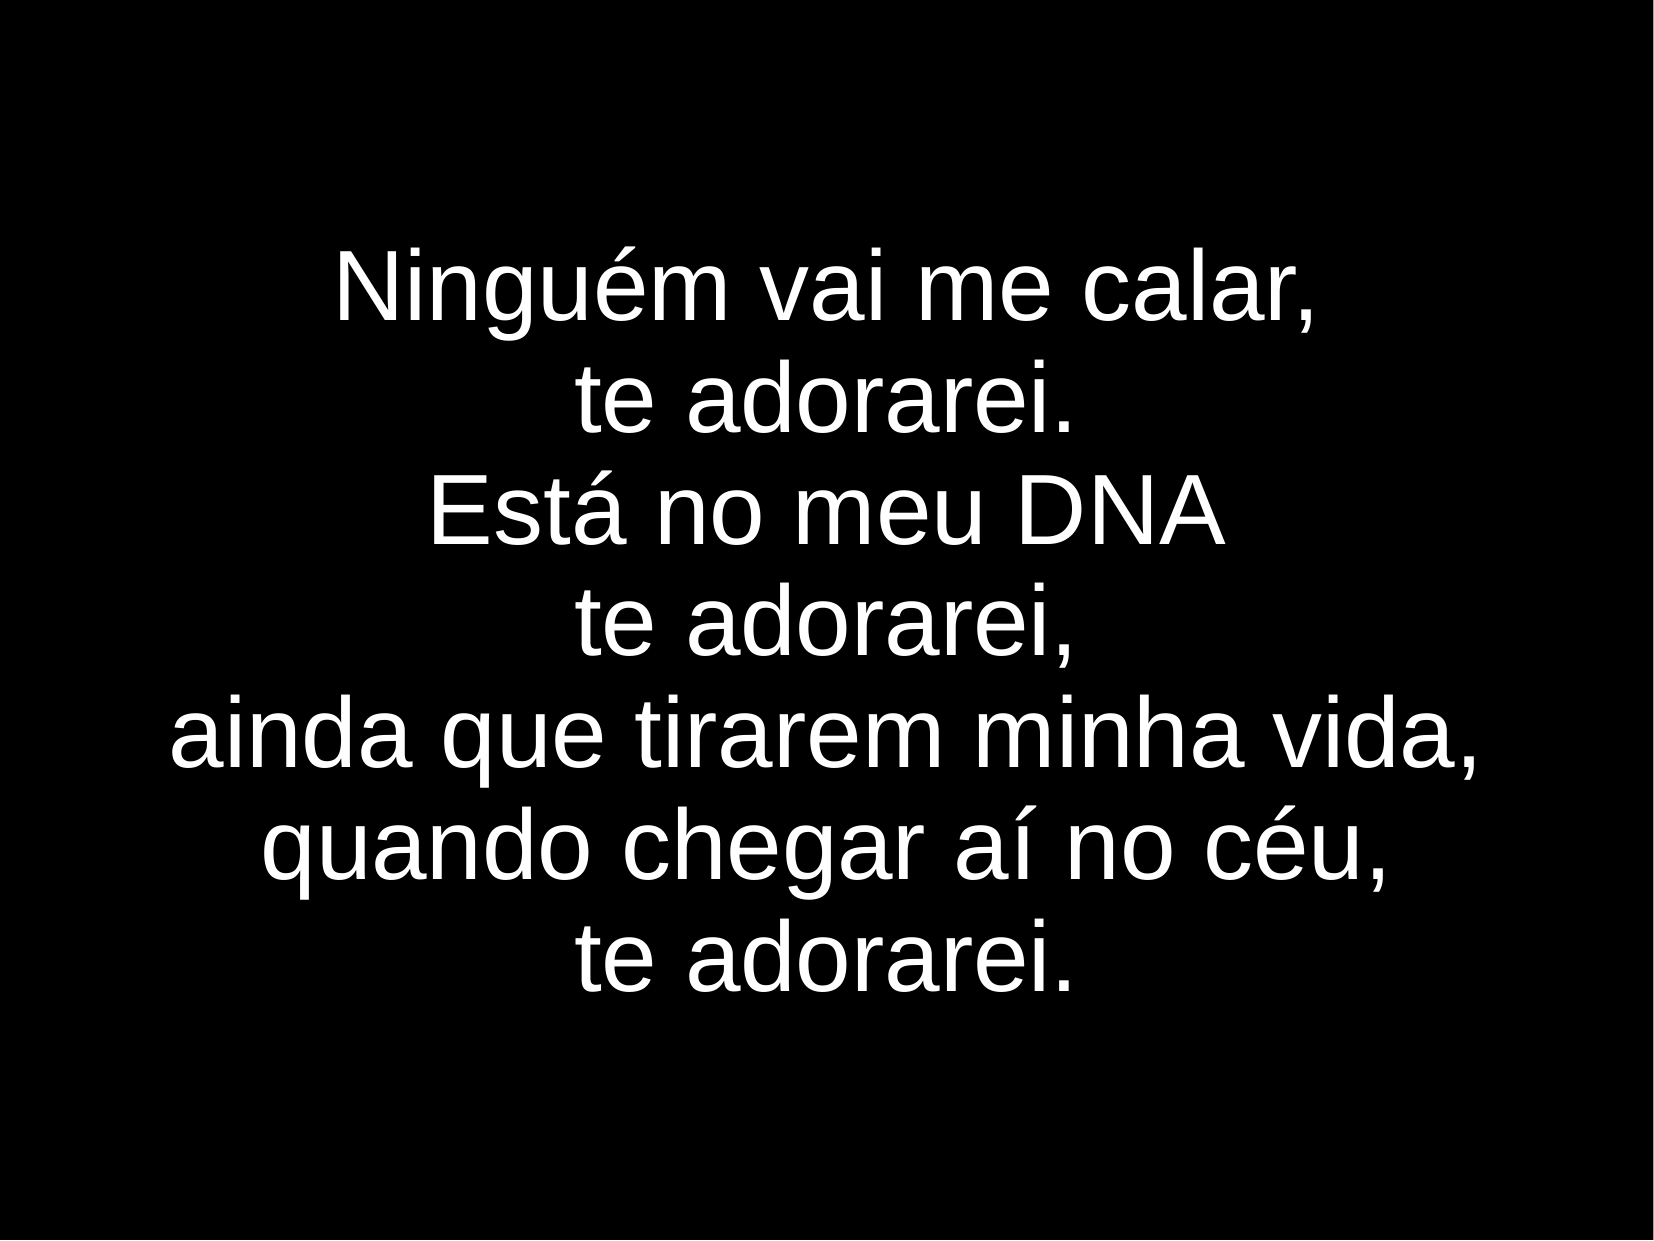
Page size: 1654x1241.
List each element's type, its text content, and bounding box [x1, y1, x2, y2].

subtitle Ninguém vai me calar, te adorarei. Está no meu DNA te adorarei, ainda que tirarem minha vida, quando chegar aí no céu, te adorarei. [82, 49, 1571, 1193]
